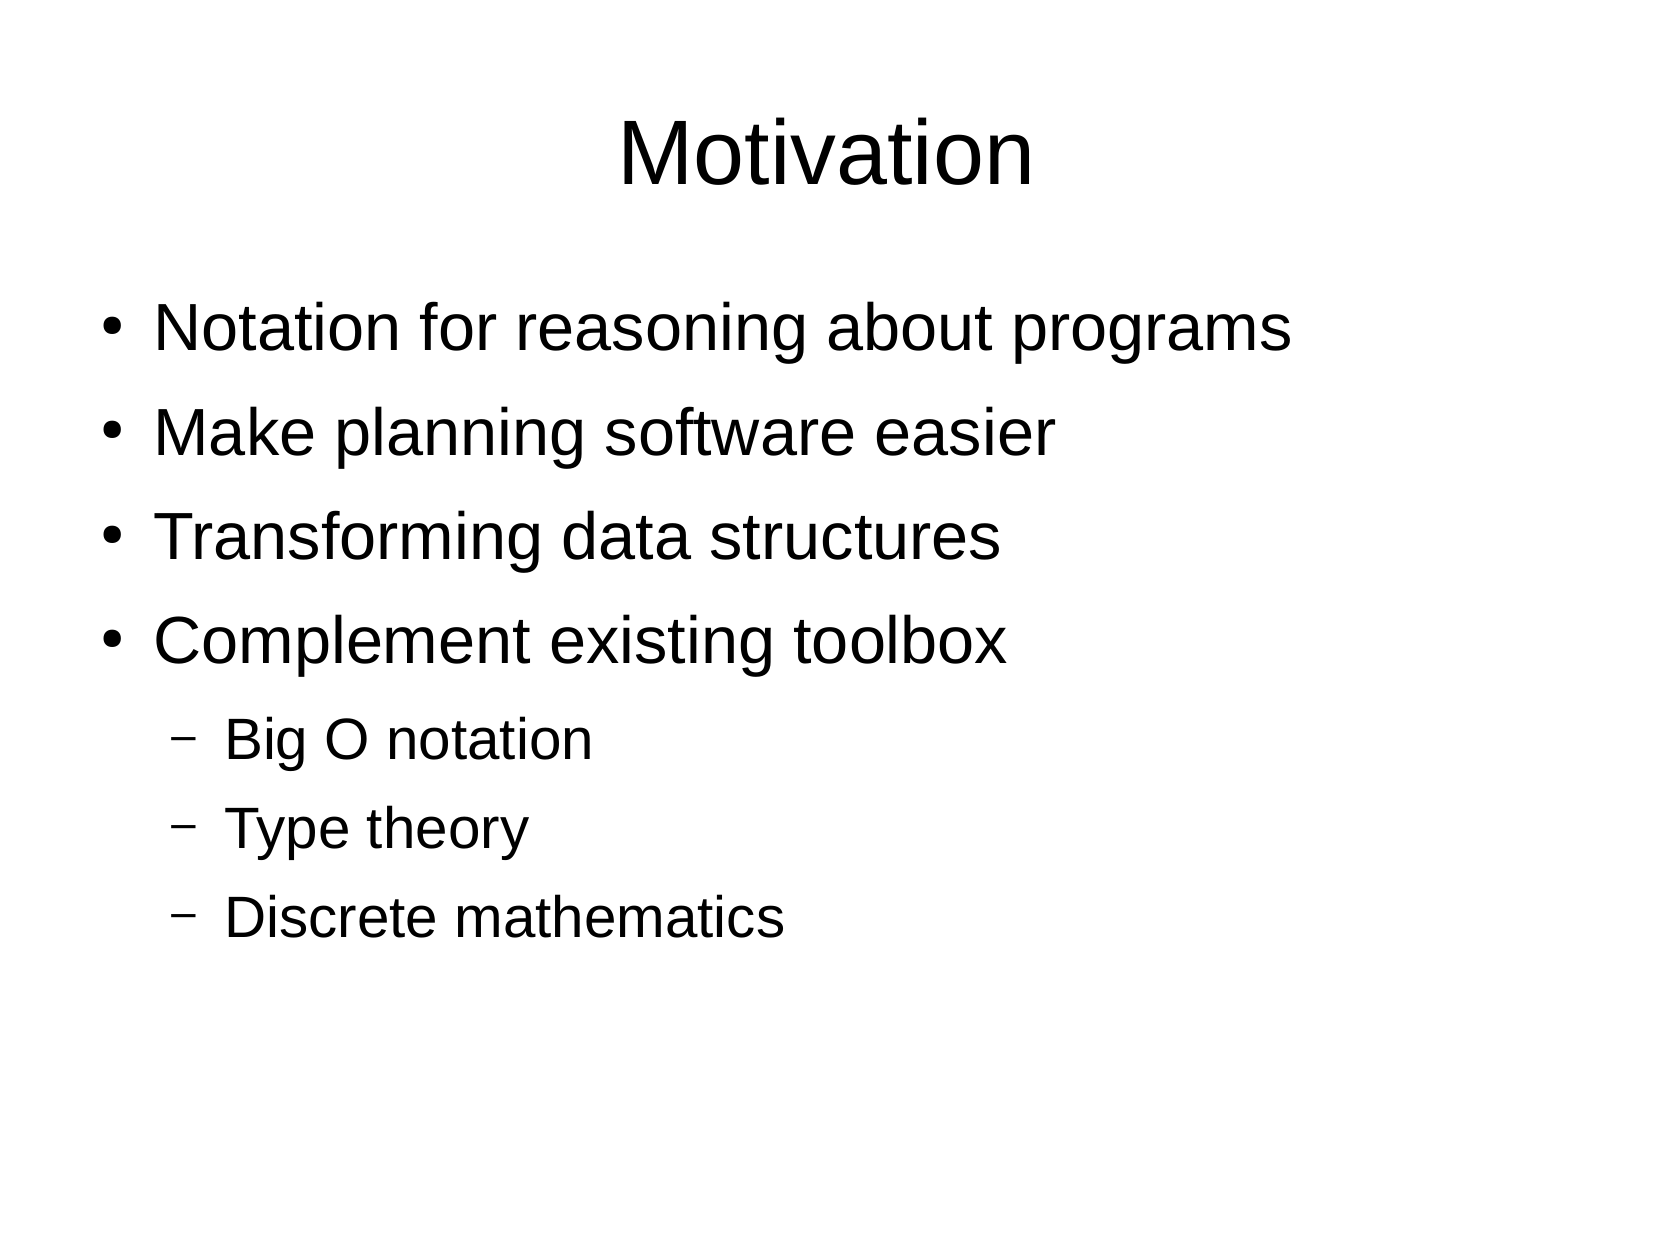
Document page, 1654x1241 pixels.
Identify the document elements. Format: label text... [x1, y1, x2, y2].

list Notation for reasoning about programs Make planning software easier Transforming data structures Complement existing toolbox Big O notation Type theory Discrete mathematics [82, 290, 1571, 1010]
title Motivation [82, 49, 1571, 257]
